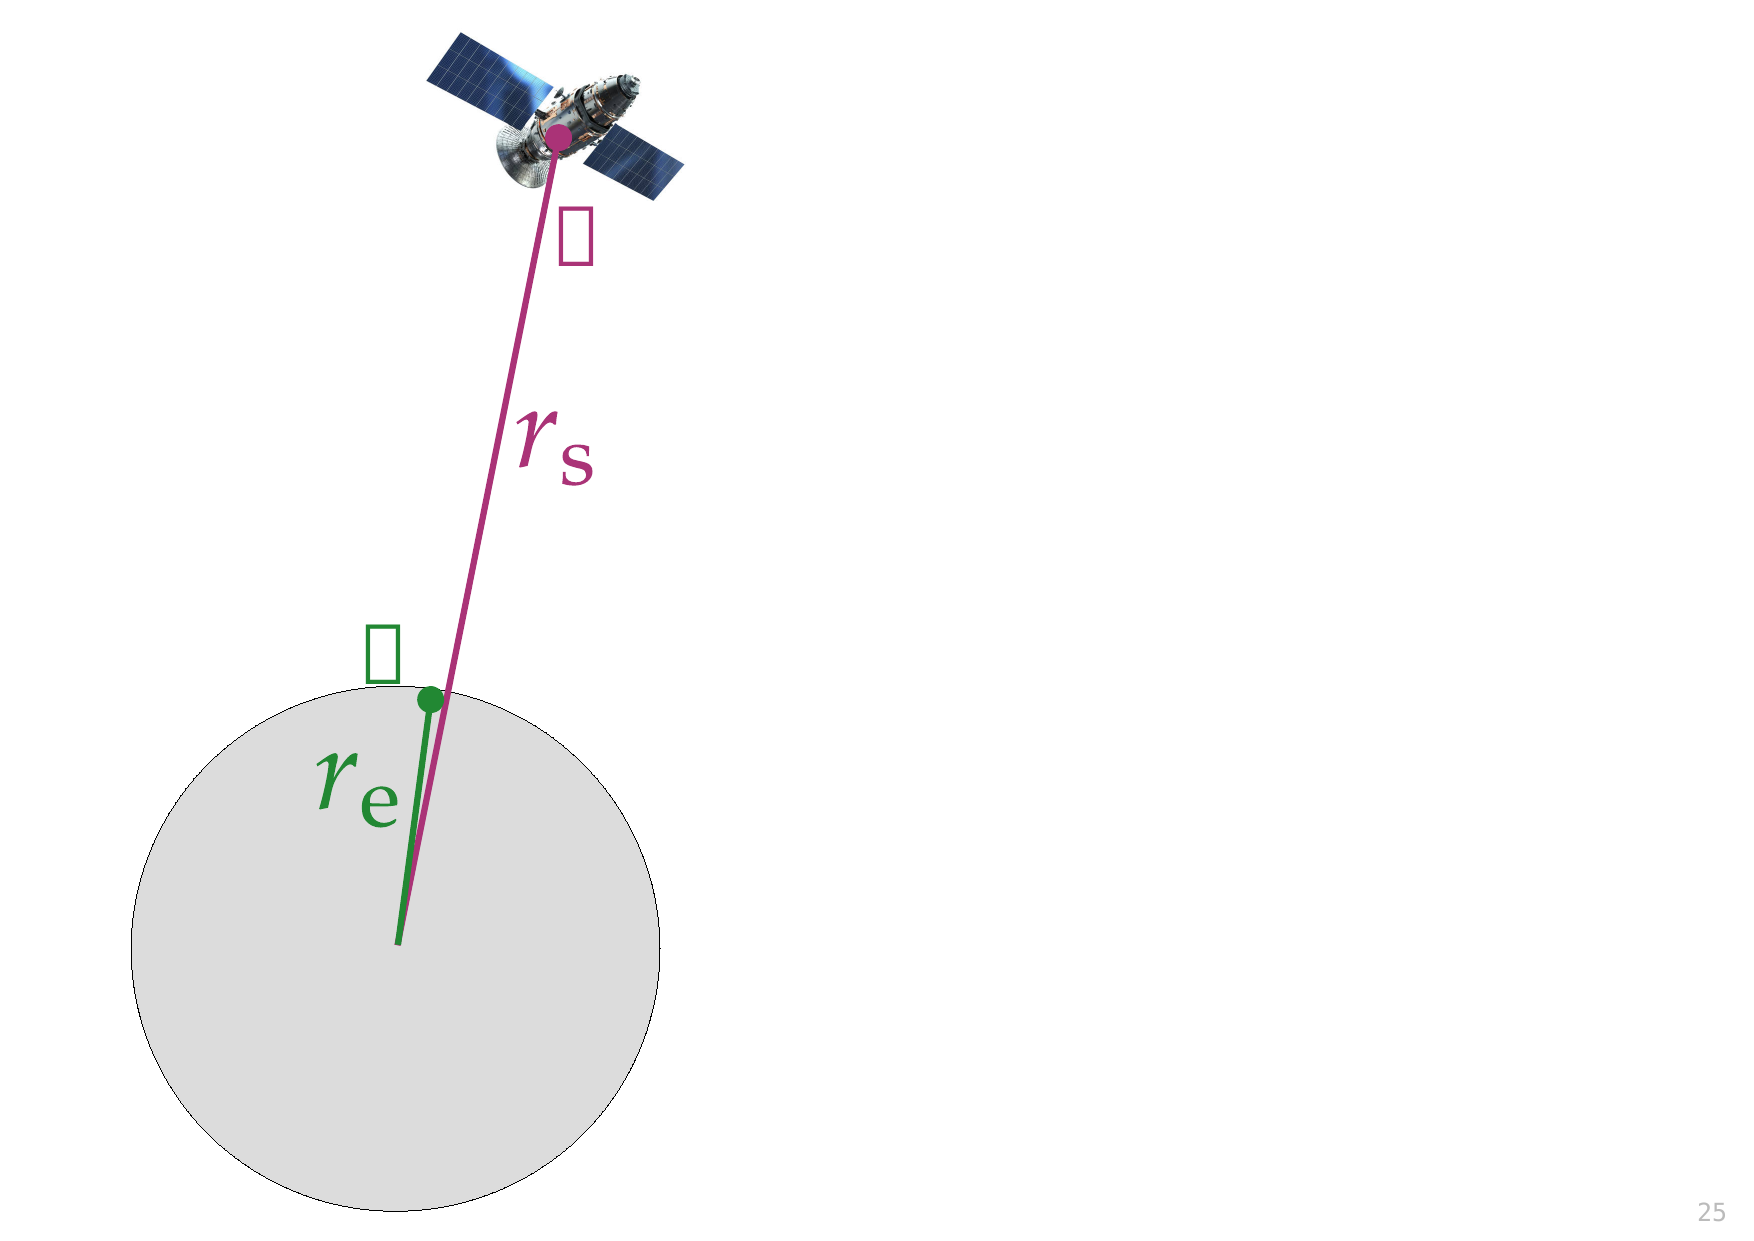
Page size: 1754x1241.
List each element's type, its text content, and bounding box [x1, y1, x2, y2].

text_box [131, 687, 661, 1212]
text_box [419, 711, 440, 816]
picture [401, 16, 708, 233]
text_box [562, 444, 593, 486]
text_box  [343, 588, 457, 687]
text_box [516, 411, 558, 468]
text_box  [536, 170, 650, 269]
